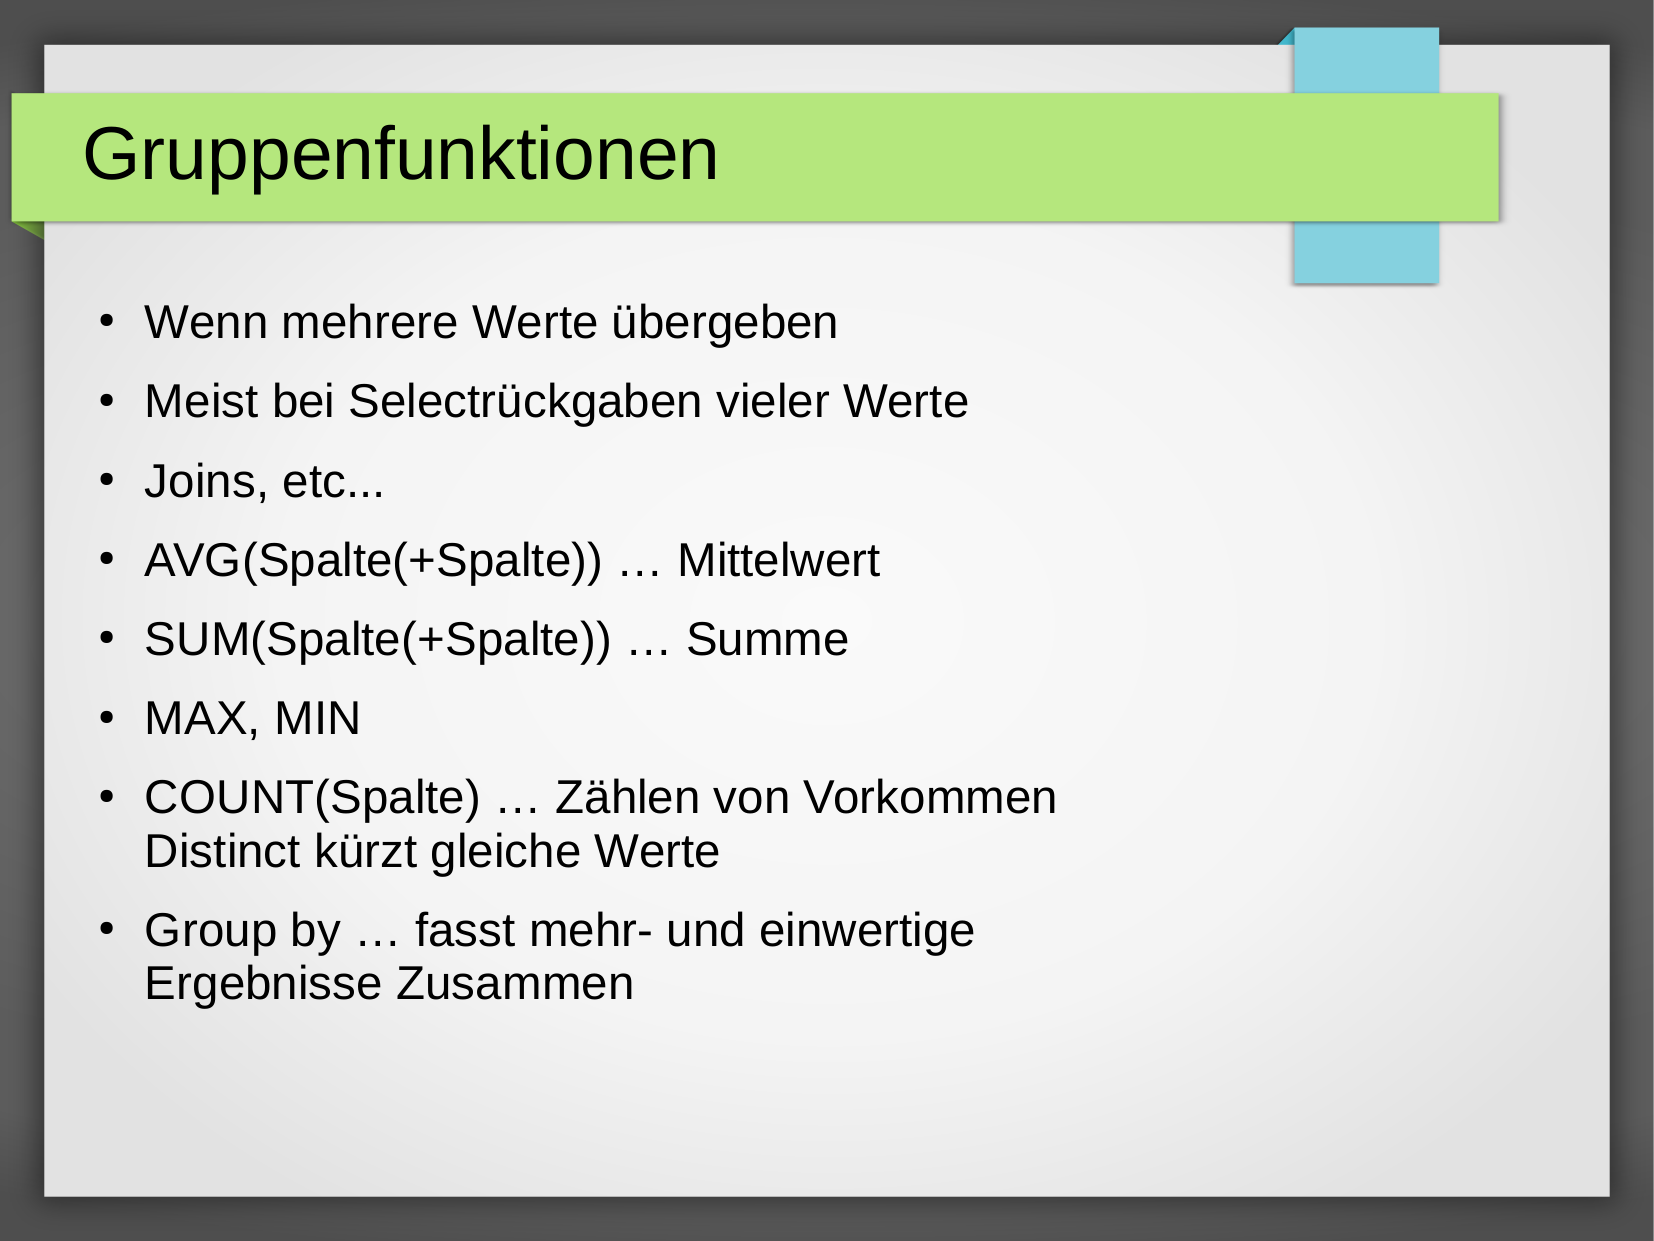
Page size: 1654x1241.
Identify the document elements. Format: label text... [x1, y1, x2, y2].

list Wenn mehrere Werte übergeben Meist bei Selectrückgaben vieler Werte Joins, etc... AVG(Spalte(+Spalte)) … Mittelwert SUM(Spalte(+Spalte)) … Summe MAX, MIN COUNT(Spalte) … Zählen von Vorkommen Distinct kürzt gleiche Werte Group by … fasst mehr- und einwertige Ergebnisse Zusammen [82, 295, 1571, 1015]
picture [0, 0, 1654, 1241]
title Gruppenfunktionen [82, 94, 1264, 213]
